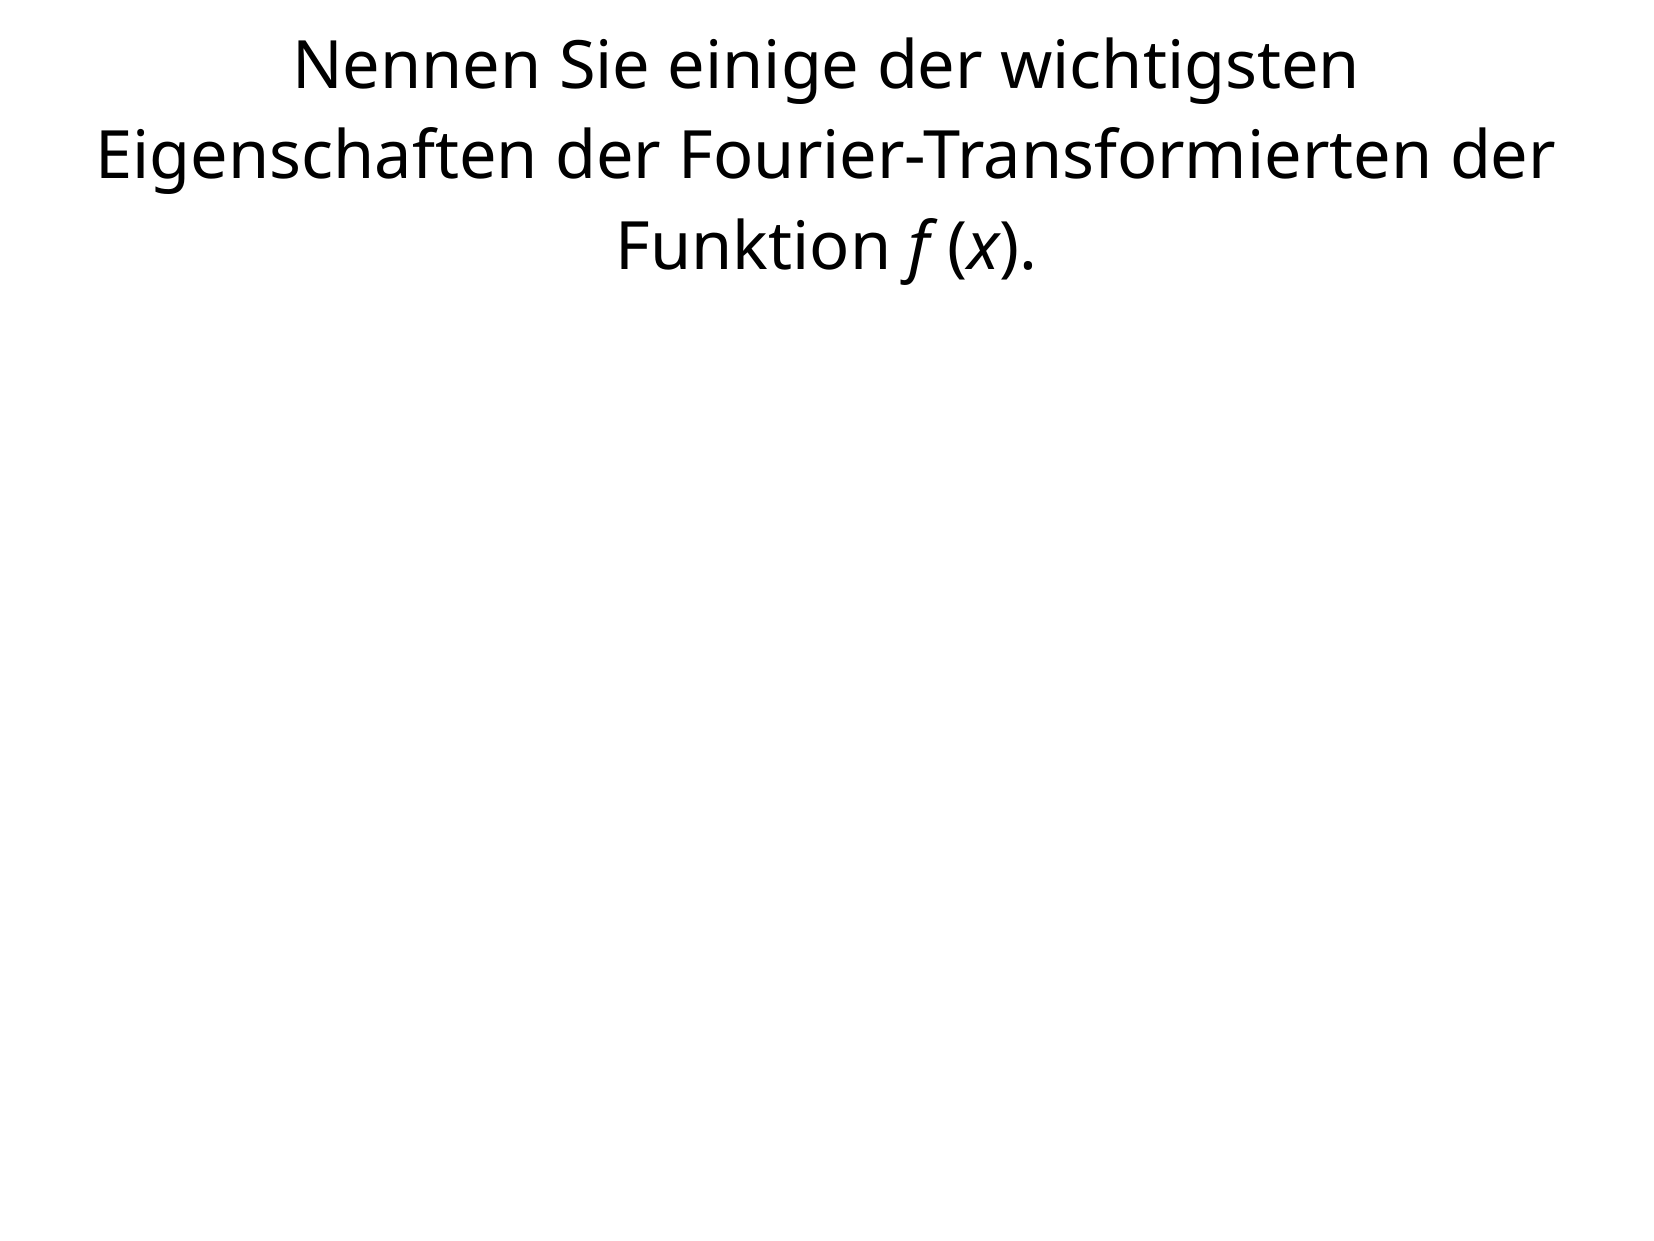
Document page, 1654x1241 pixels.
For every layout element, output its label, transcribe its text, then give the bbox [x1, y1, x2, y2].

title Nennen Sie einige der wichtigsten Eigenschaften der Fourier-Transformierten der Funktion f (x). [82, 49, 1571, 257]
